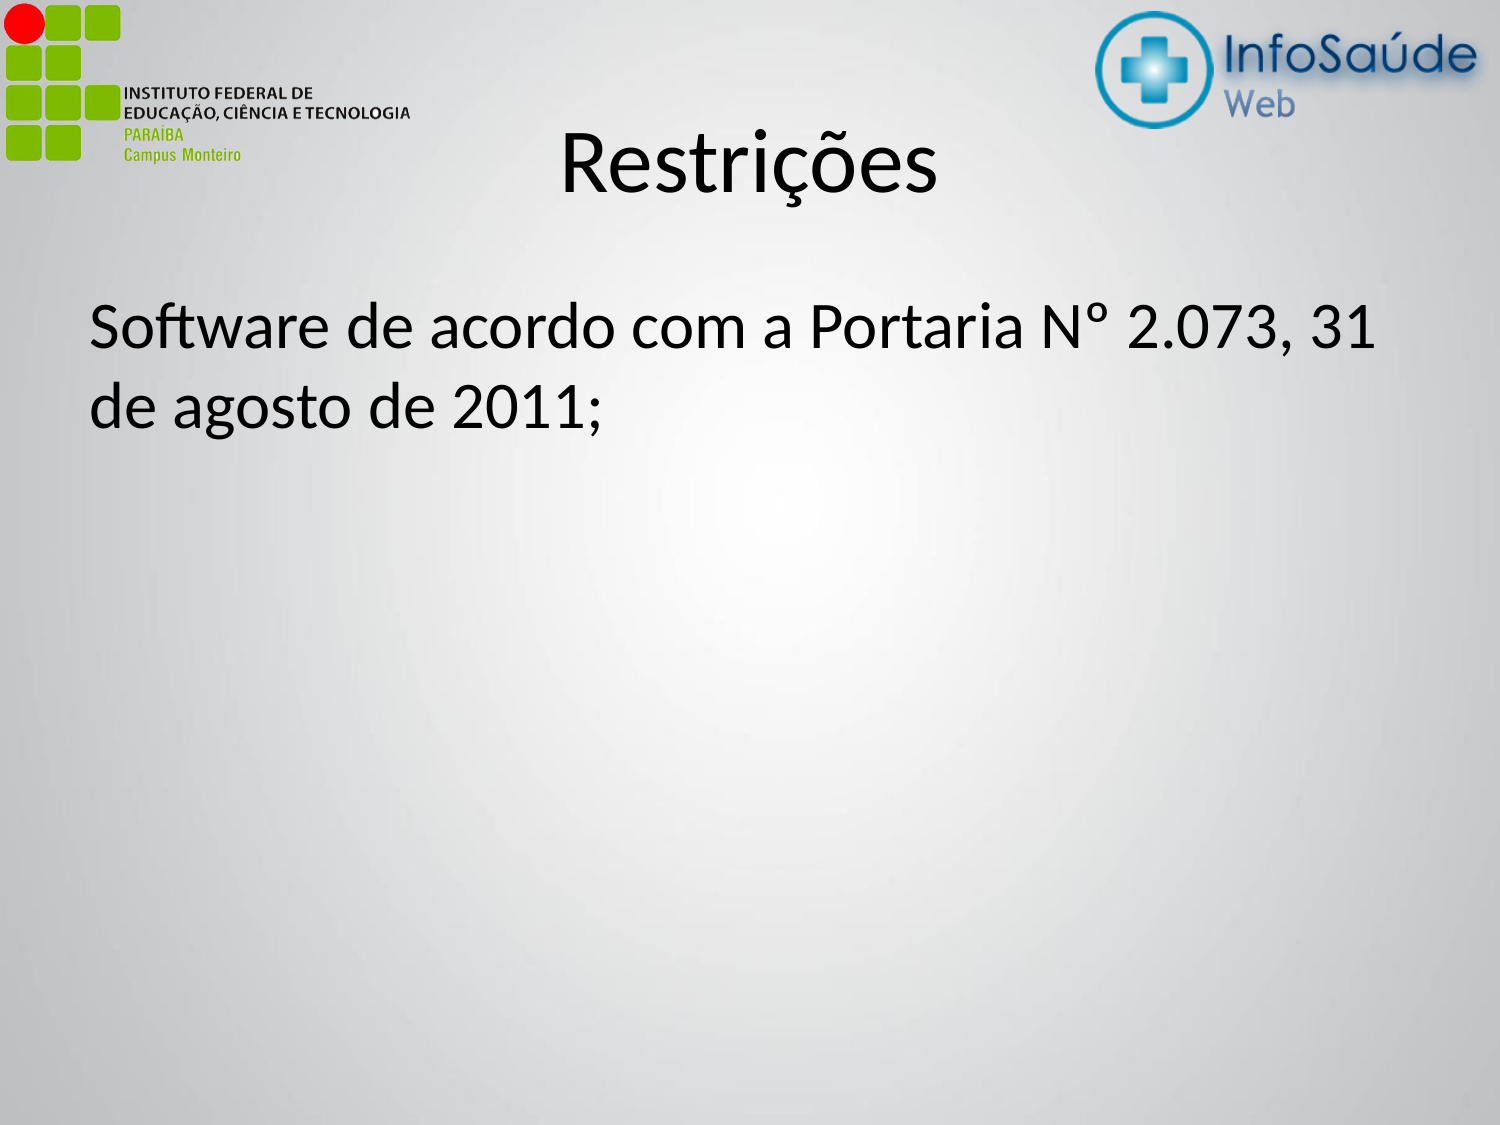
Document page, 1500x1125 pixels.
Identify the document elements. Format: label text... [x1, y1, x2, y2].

picture [0, 0, 1500, 1125]
text_box Software de acordo com a Portaria Nº 2.073, 31 de agosto de 2011; [74, 274, 1425, 1017]
text_box Restrições [74, 62, 1425, 250]
